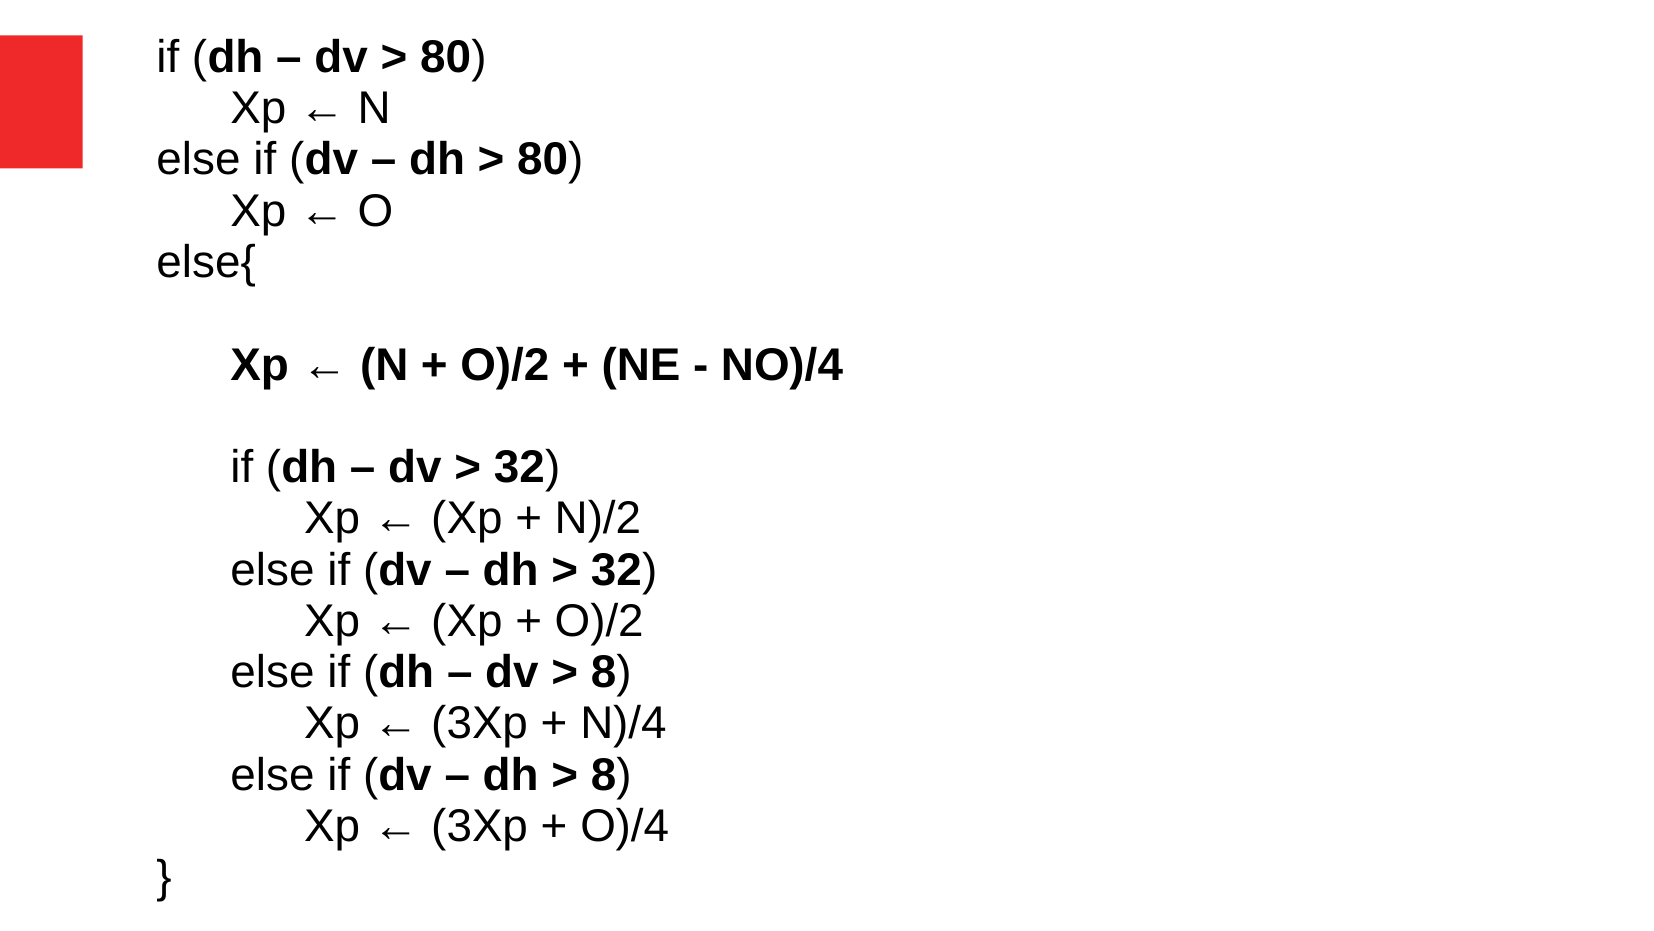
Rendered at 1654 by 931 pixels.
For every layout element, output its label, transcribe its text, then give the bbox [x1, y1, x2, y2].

text_box if (dh – dv > 80) Xp ← N else if (dv – dh > 80) Xp ← O else{ Xp ← (N + O)/2 + (NE - NO)/4 if (dh – dv > 32) Xp ← (Xp + N)/2 else if (dv – dh > 32) Xp ← (Xp + O)/2 else if (dh – dv > 8) Xp ← (3Xp + N)/4 else if (dv – dh > 8) Xp ← (3Xp + O)/4 } [141, 23, 1489, 931]
